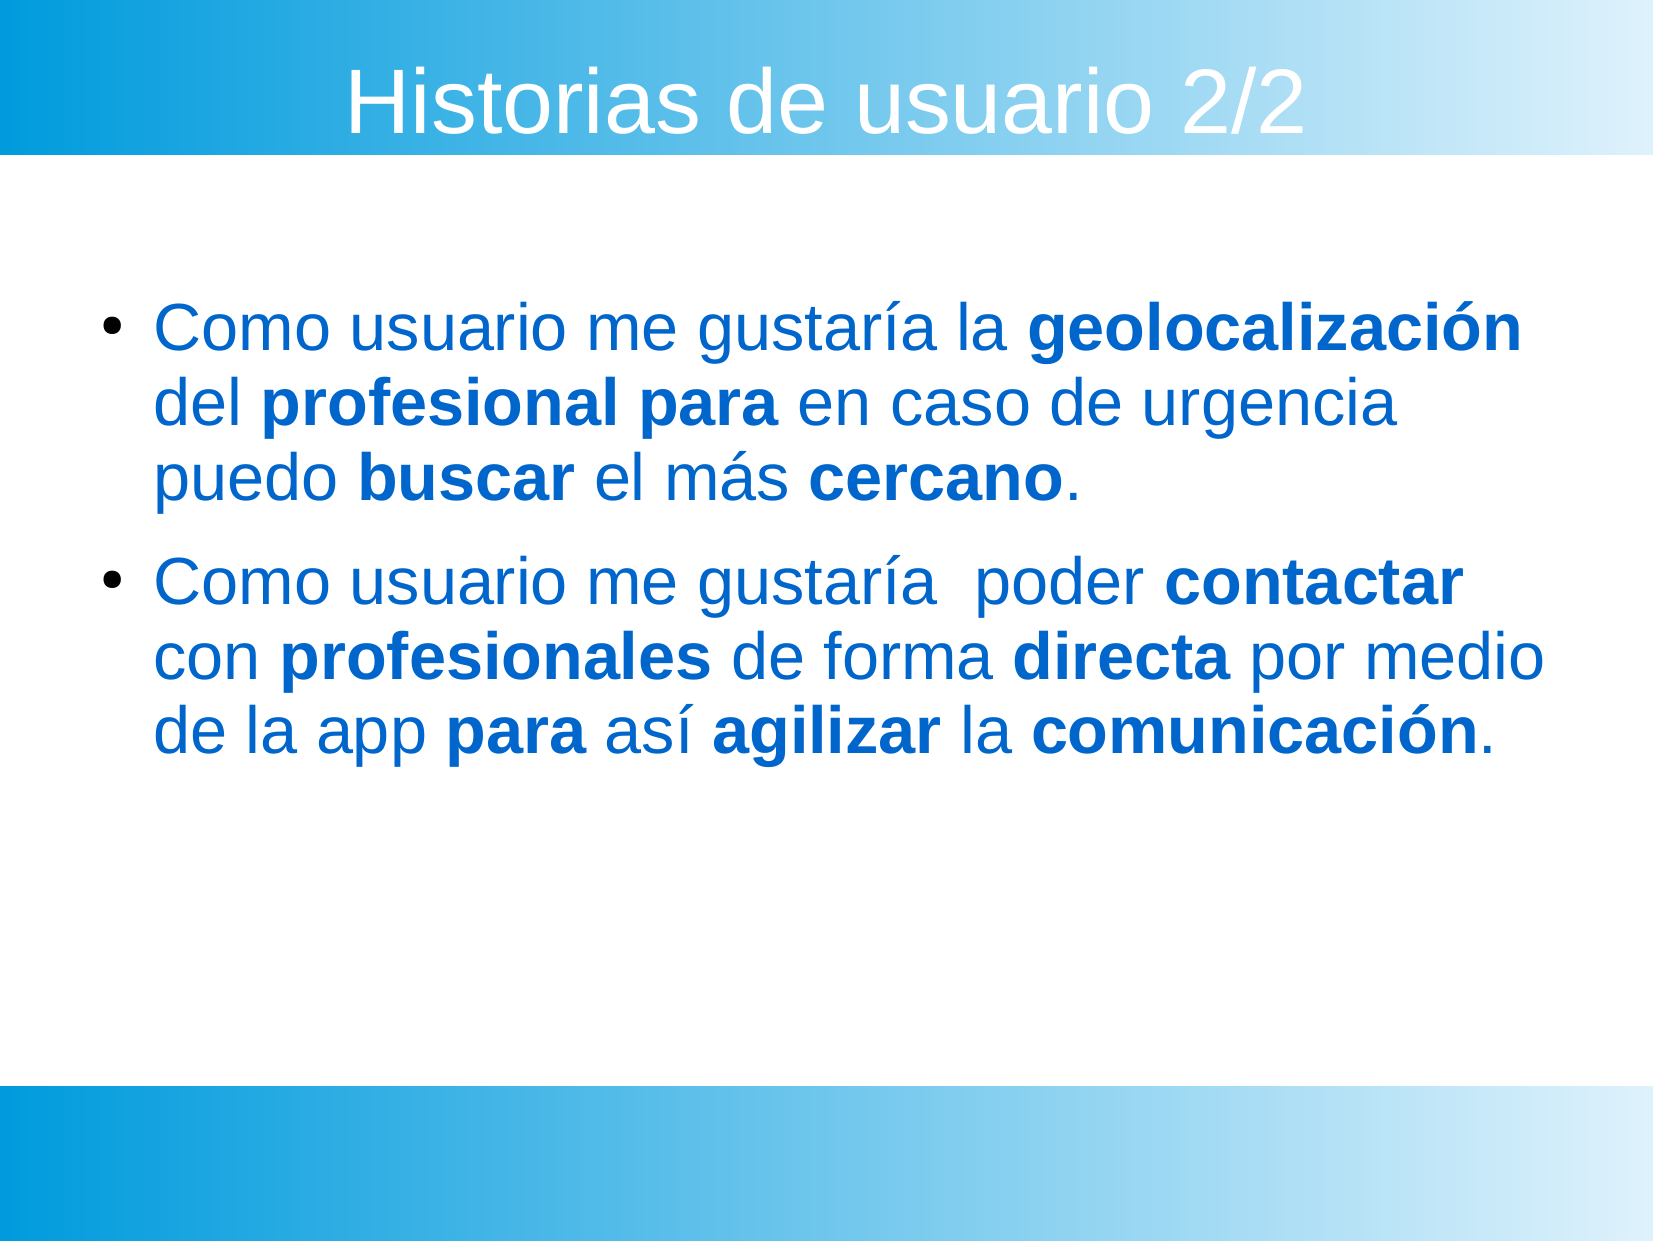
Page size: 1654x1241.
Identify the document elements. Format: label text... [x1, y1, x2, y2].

title Historias de usuario 2/2 [82, 49, 1571, 155]
list Como usuario me gustaría la geolocalización del profesional para en caso de urgencia puedo buscar el más cercano. Como usuario me gustaría poder contactar con profesionales de forma directa por medio de la app para así agilizar la comunicación. [82, 290, 1571, 1010]
